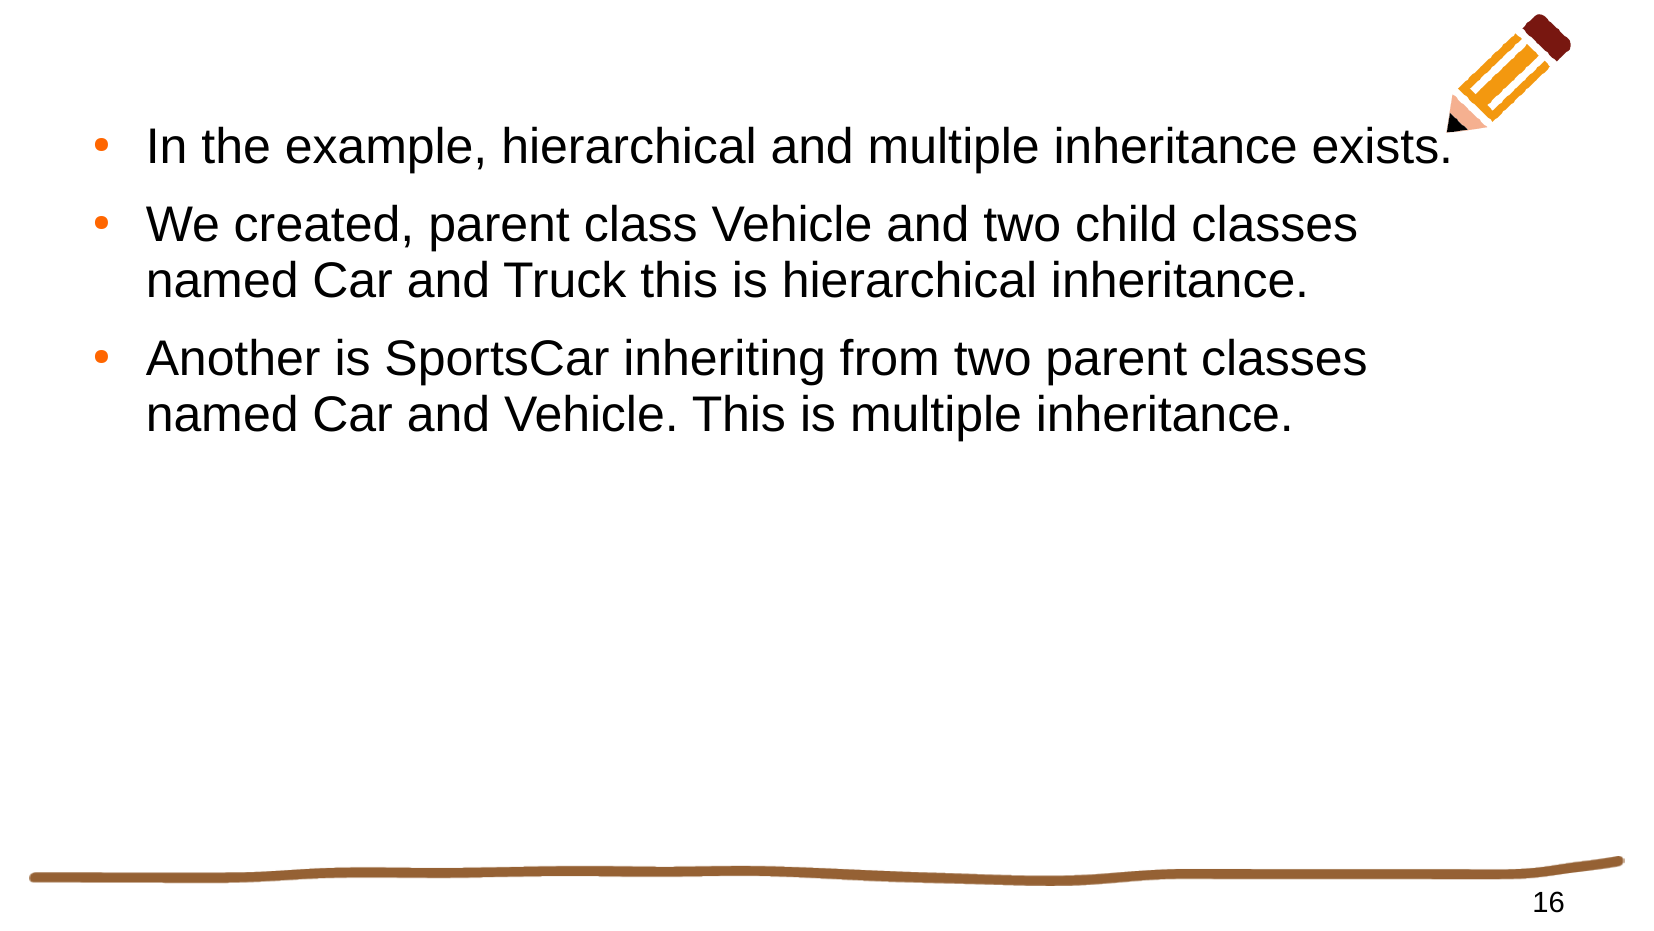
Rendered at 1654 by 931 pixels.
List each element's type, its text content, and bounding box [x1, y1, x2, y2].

picture [1446, 14, 1571, 133]
picture [29, 856, 1625, 886]
list In the example, hierarchical and multiple inheritance exists. We created, parent class Vehicle and two child classes named Car and Truck this is hierarchical inheritance. Another is SportsCar inheriting from two parent classes named Car and Vehicle. This is multiple inheritance. [75, 118, 1524, 826]
